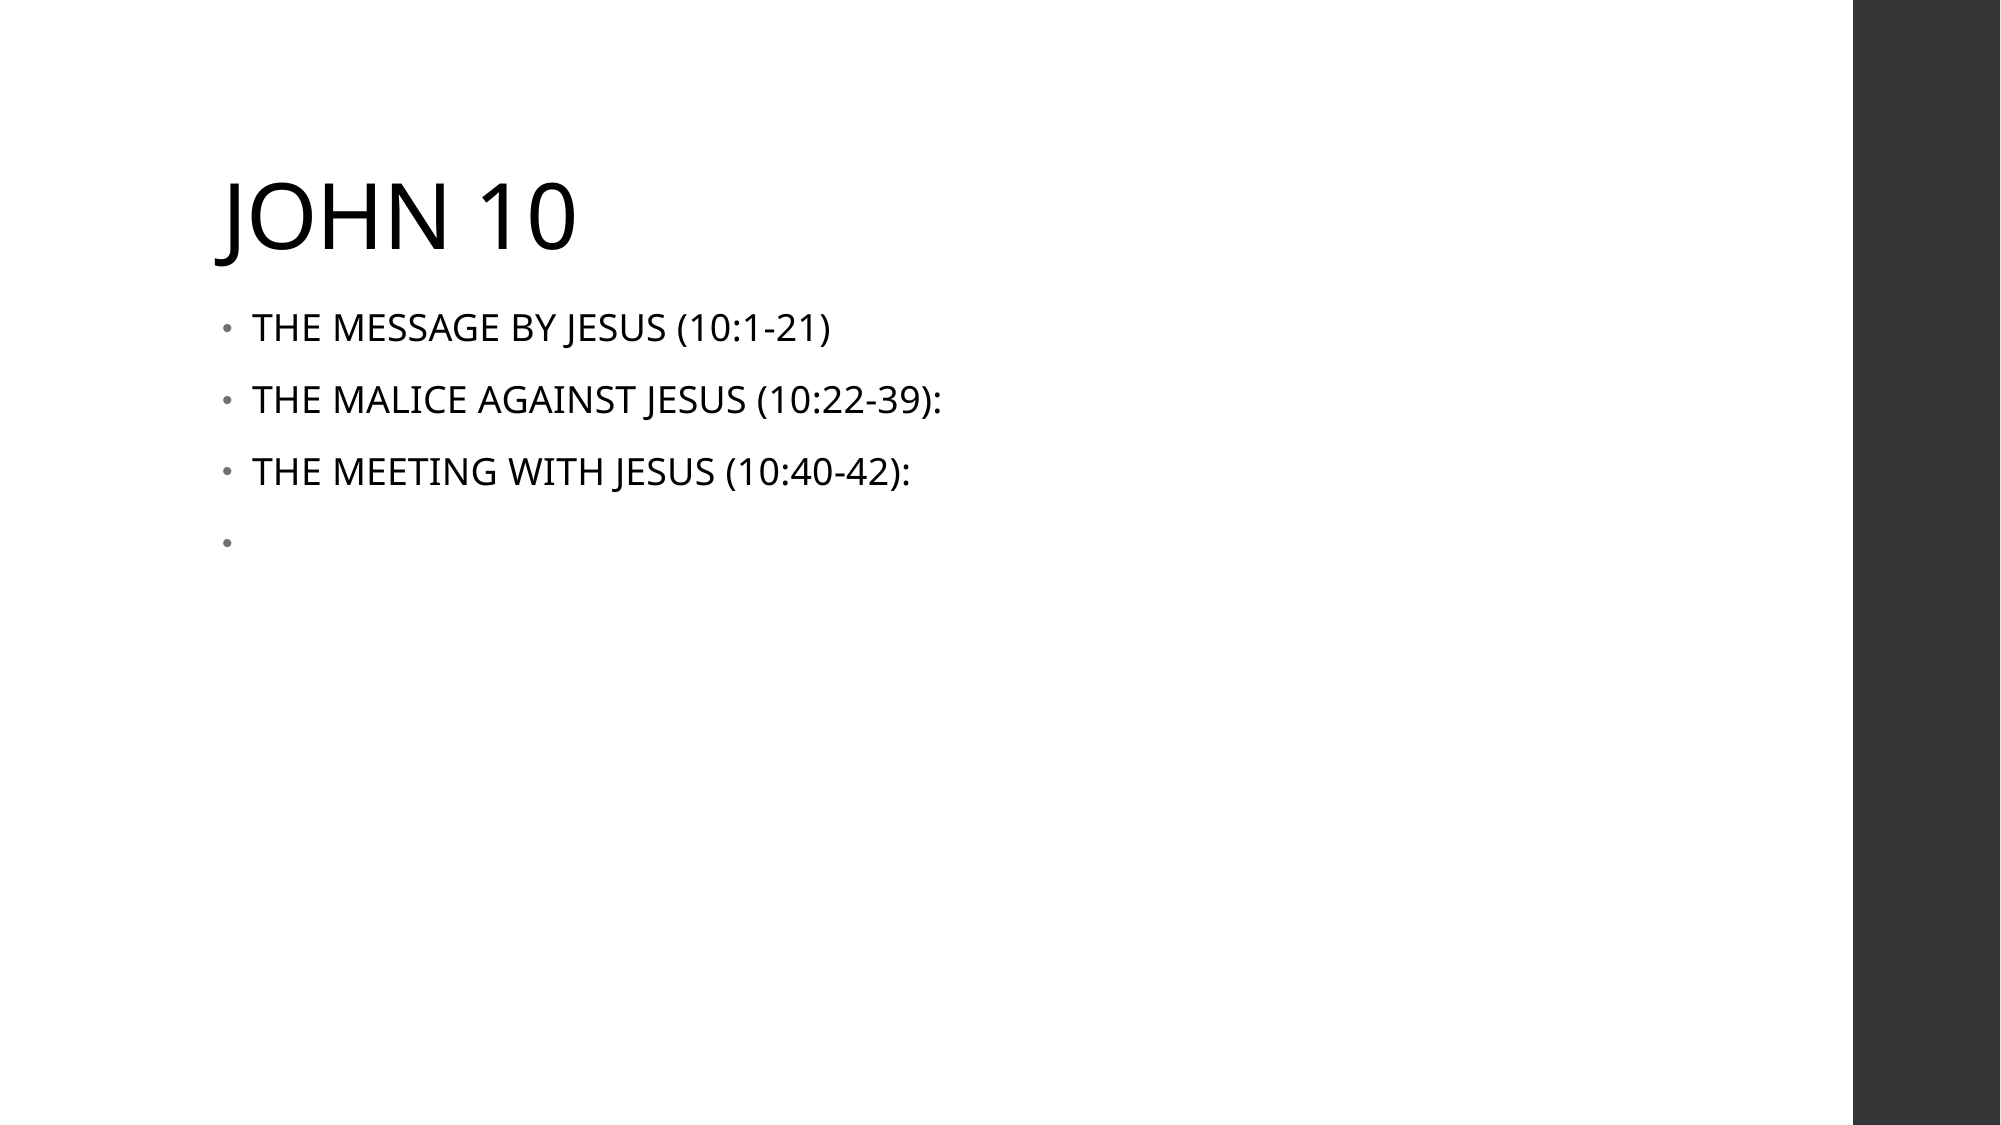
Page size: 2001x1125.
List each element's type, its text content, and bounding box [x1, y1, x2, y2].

title JOHN 10 [206, 60, 1797, 278]
list THE MESSAGE BY JESUS (10:1-21) THE MALICE AGAINST JESUS (10:22-39): THE MEETING WITH JESUS (10:40-42): [206, 299, 1617, 1014]
